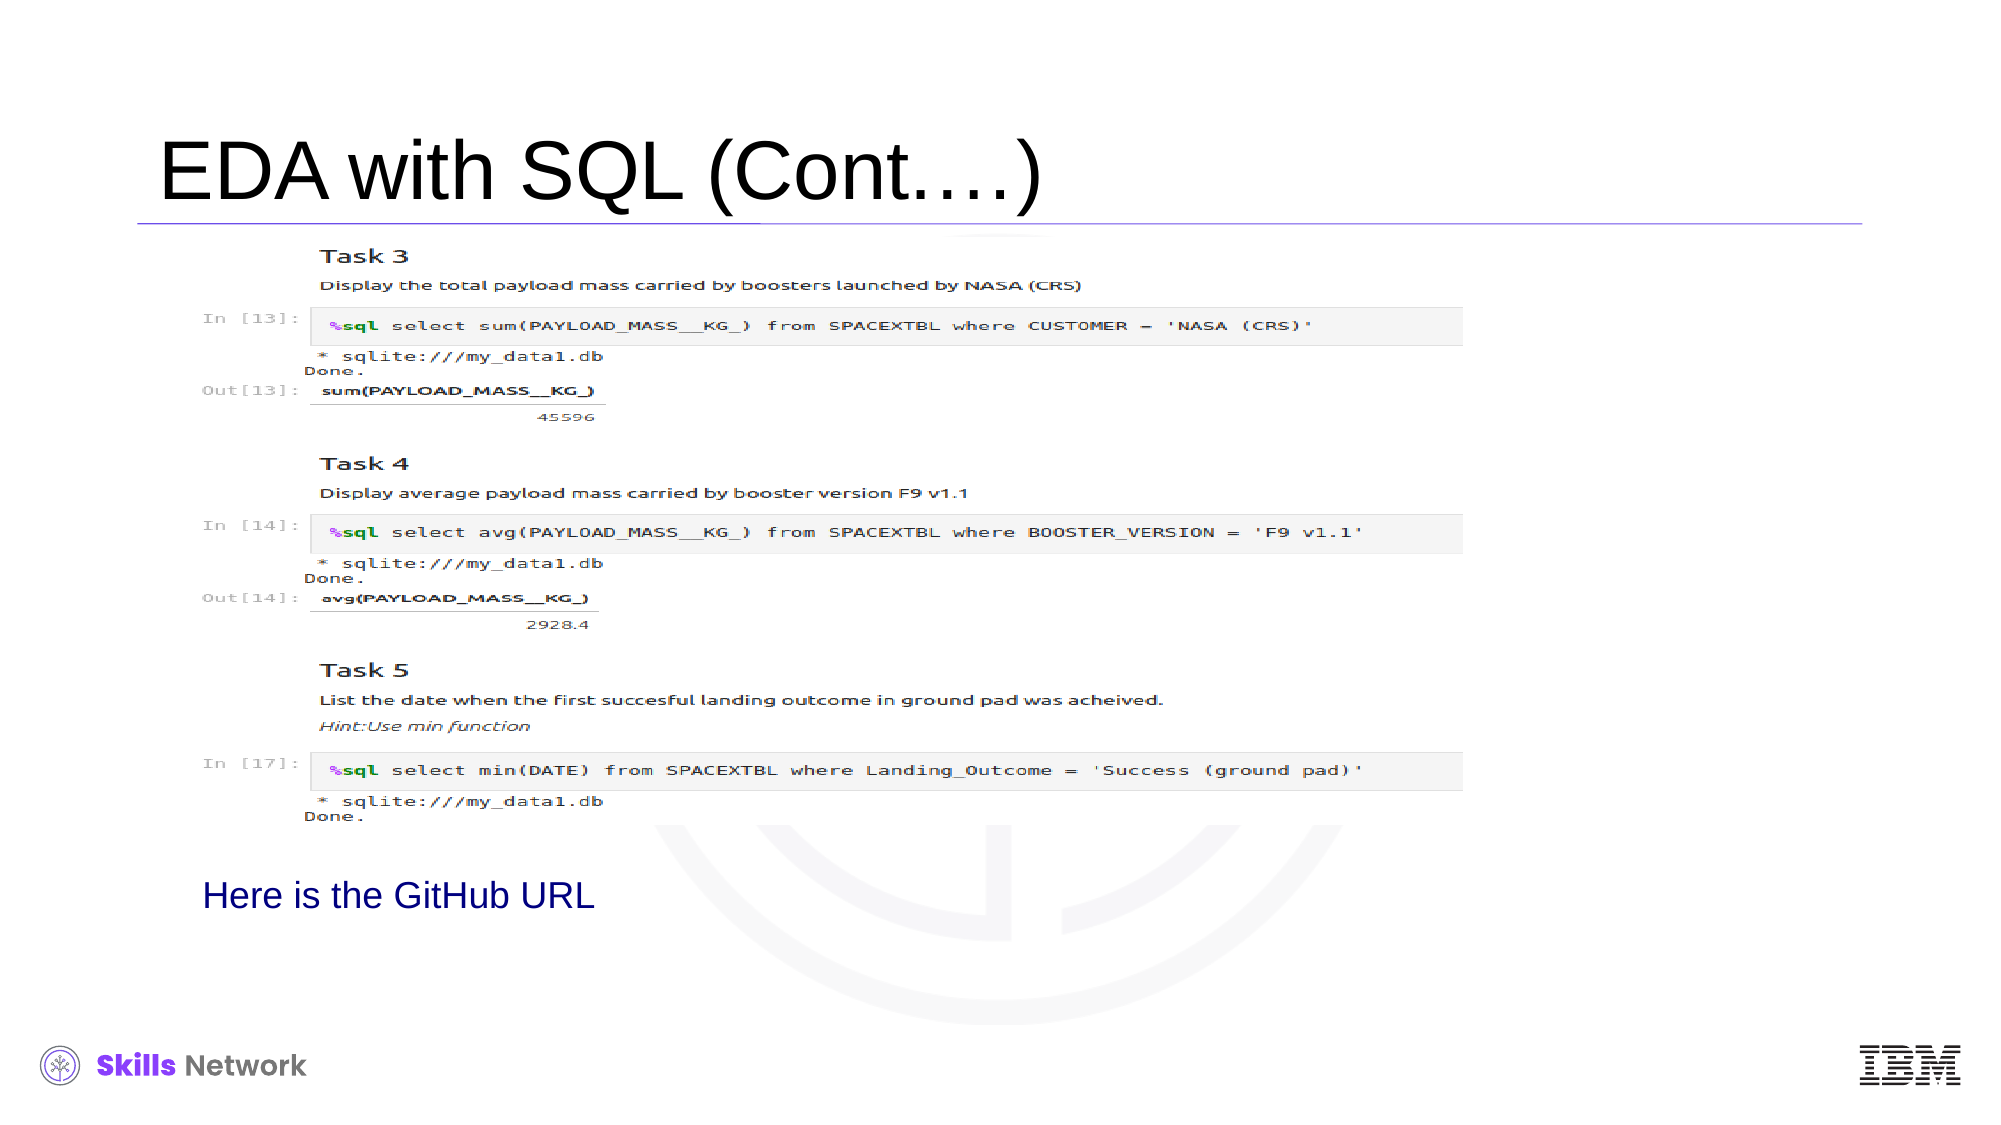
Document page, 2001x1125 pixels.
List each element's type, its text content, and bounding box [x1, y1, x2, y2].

picture [144, 237, 1463, 826]
text_box EDA with SQL (Cont.…) [144, 117, 1698, 225]
text_box Here is the GitHub URL [187, 867, 901, 938]
